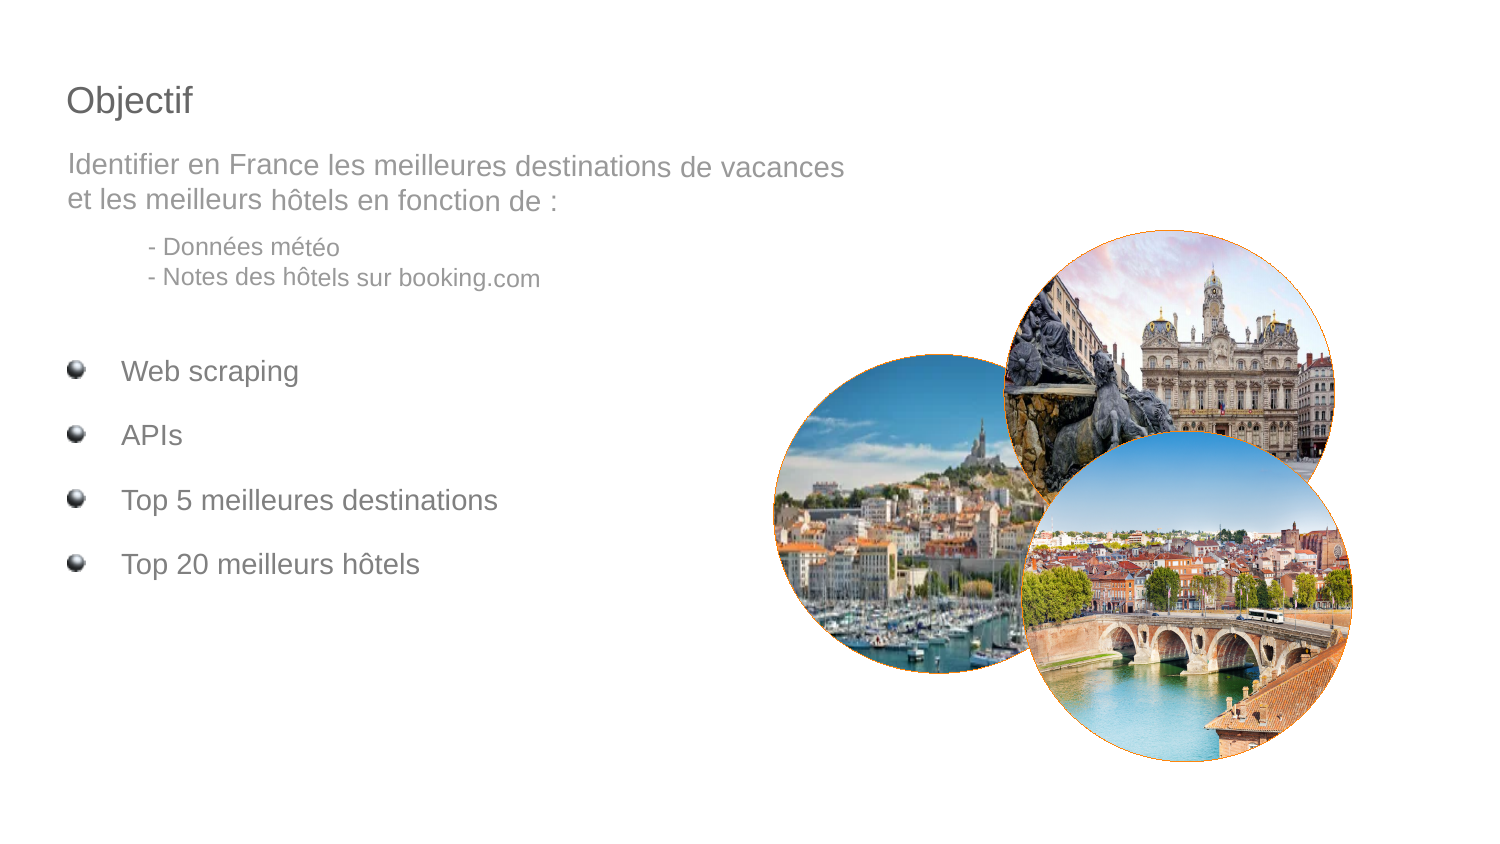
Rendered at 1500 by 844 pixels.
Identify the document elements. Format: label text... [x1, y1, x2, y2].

picture [67, 489, 86, 508]
picture [67, 554, 86, 572]
text_box [773, 230, 1353, 762]
title Objectif [51, 61, 438, 156]
list Identifier en France les meilleures destinations de vacances et les meilleurs hôtels en fonction de : - Données météo - Notes des hôtels sur booking.com [51, 137, 1170, 322]
list Web scraping APIs Top 5 meilleures destinations Top 20 meilleurs hôtels [35, 319, 957, 474]
